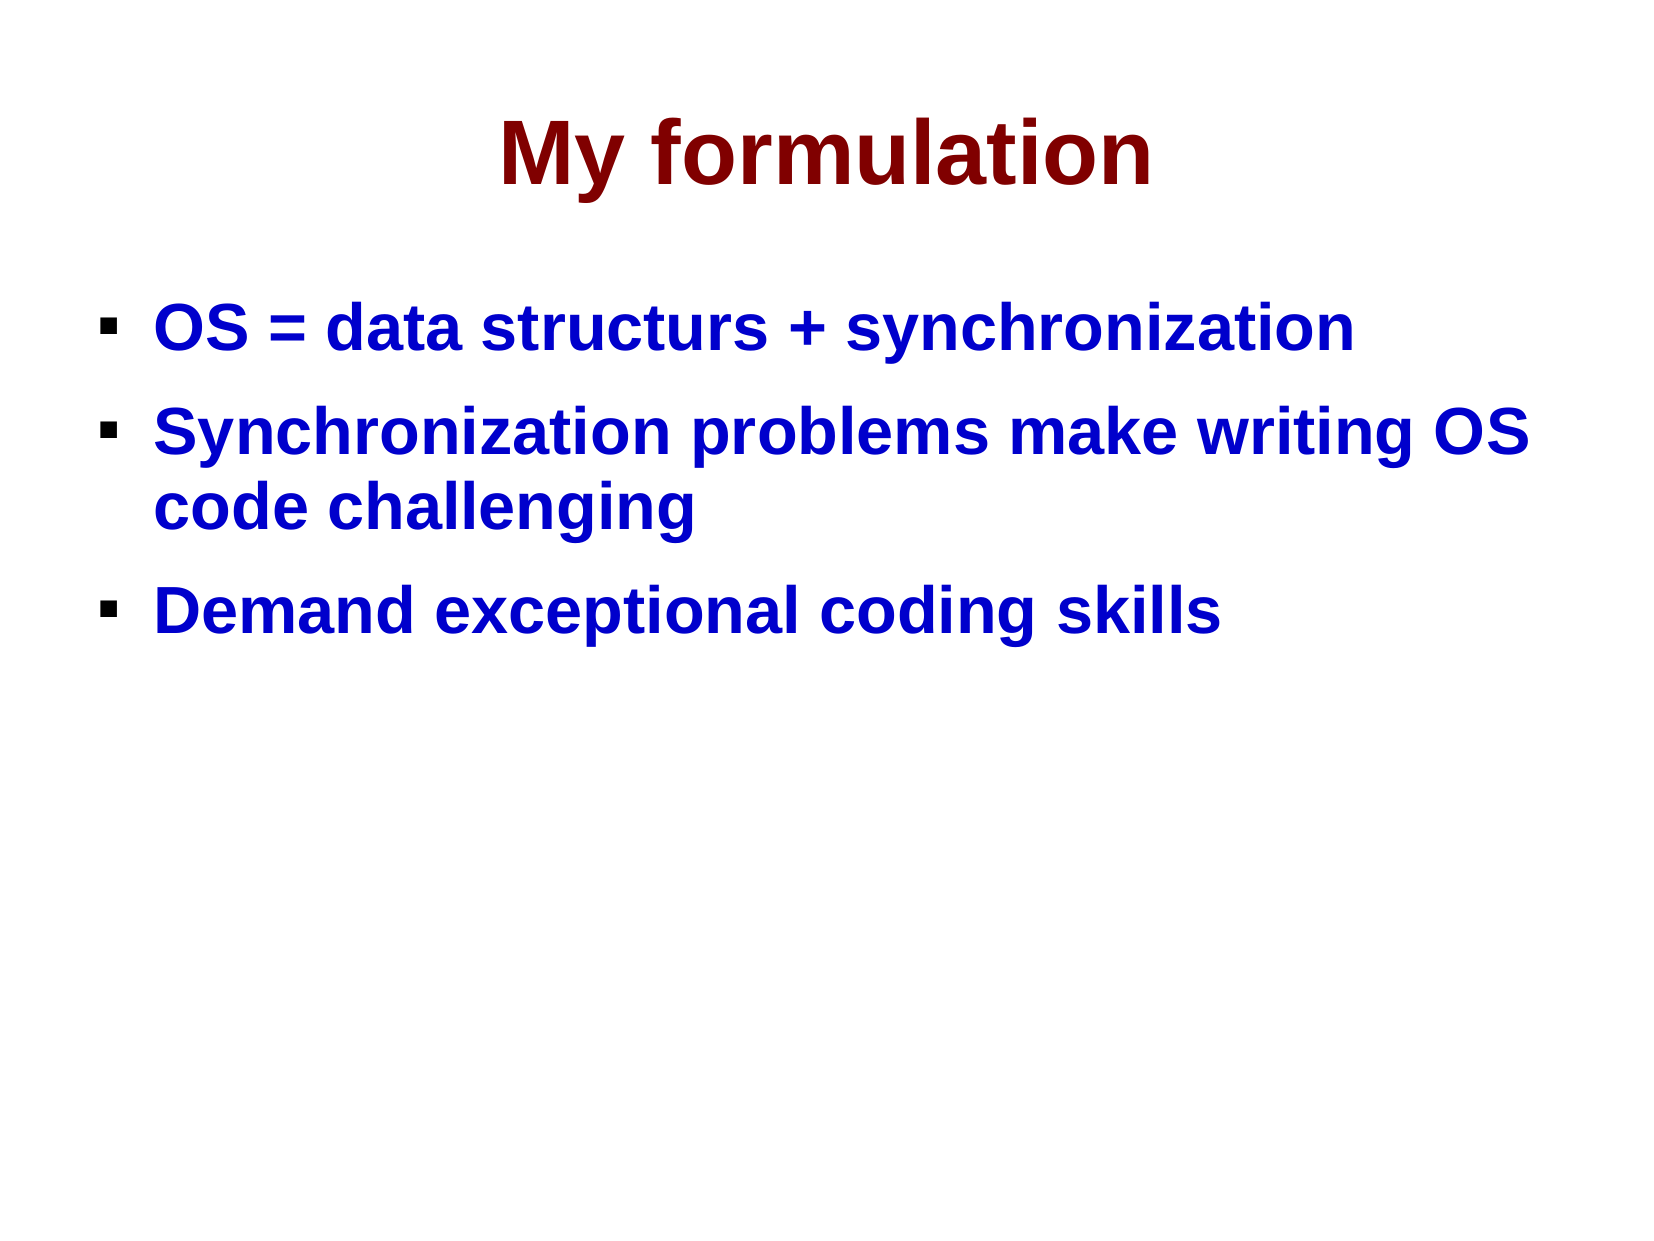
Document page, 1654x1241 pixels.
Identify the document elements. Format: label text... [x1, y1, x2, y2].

title My formulation [82, 49, 1571, 257]
list OS = data structurs + synchronization Synchronization problems make writing OS code challenging Demand exceptional coding skills [82, 290, 1571, 1010]
